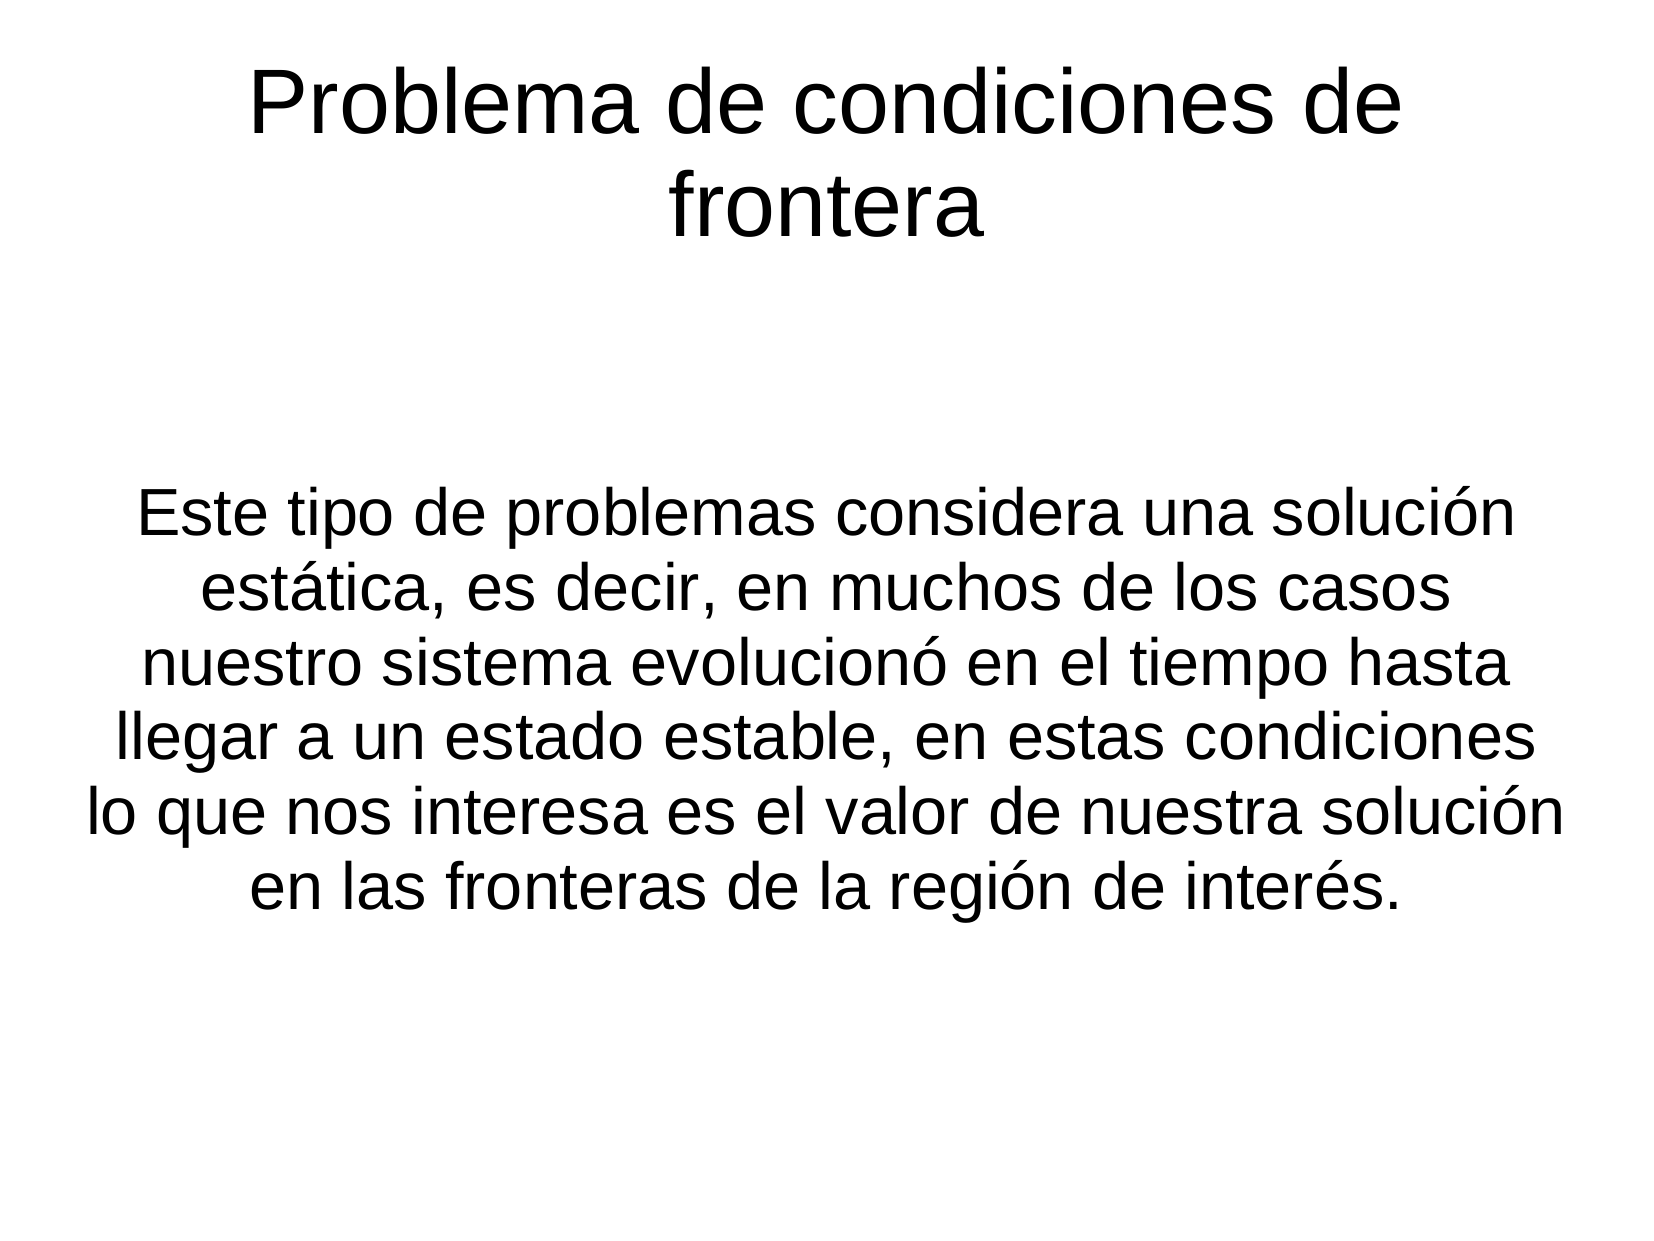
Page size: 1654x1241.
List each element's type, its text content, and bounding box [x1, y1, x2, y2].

subtitle Este tipo de problemas considera una solución estática, es decir, en muchos de los casos nuestro sistema evolucionó en el tiempo hasta llegar a un estado estable, en estas condiciones lo que nos interesa es el valor de nuestra solución en las fronteras de la región de interés. [82, 297, 1571, 1102]
title Problema de condiciones de frontera [82, 50, 1571, 256]
